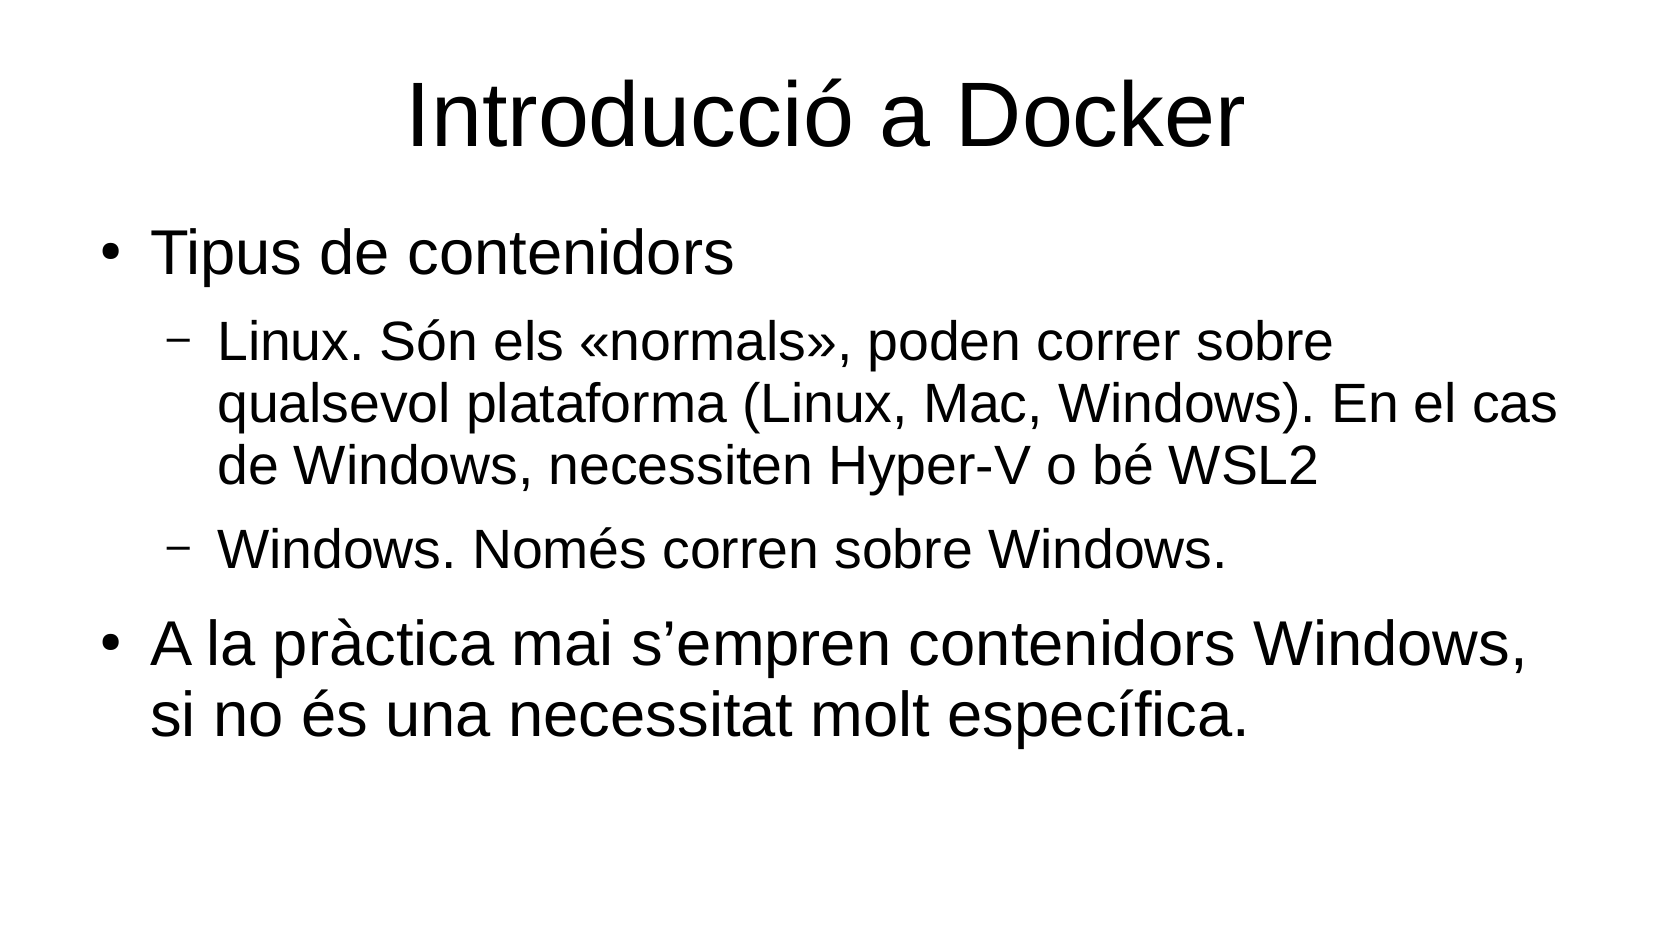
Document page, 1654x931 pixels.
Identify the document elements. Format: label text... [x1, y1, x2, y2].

title Introducció a Docker [82, 37, 1571, 193]
list Tipus de contenidors Linux. Són els «normals», poden correr sobre qualsevol plataforma (Linux, Mac, Windows). En el cas de Windows, necessiten Hyper-V o bé WSL2 Windows. Només corren sobre Windows. A la pràctica mai s’empren contenidors Windows, si no és una necessitat molt específica. [82, 217, 1571, 758]
